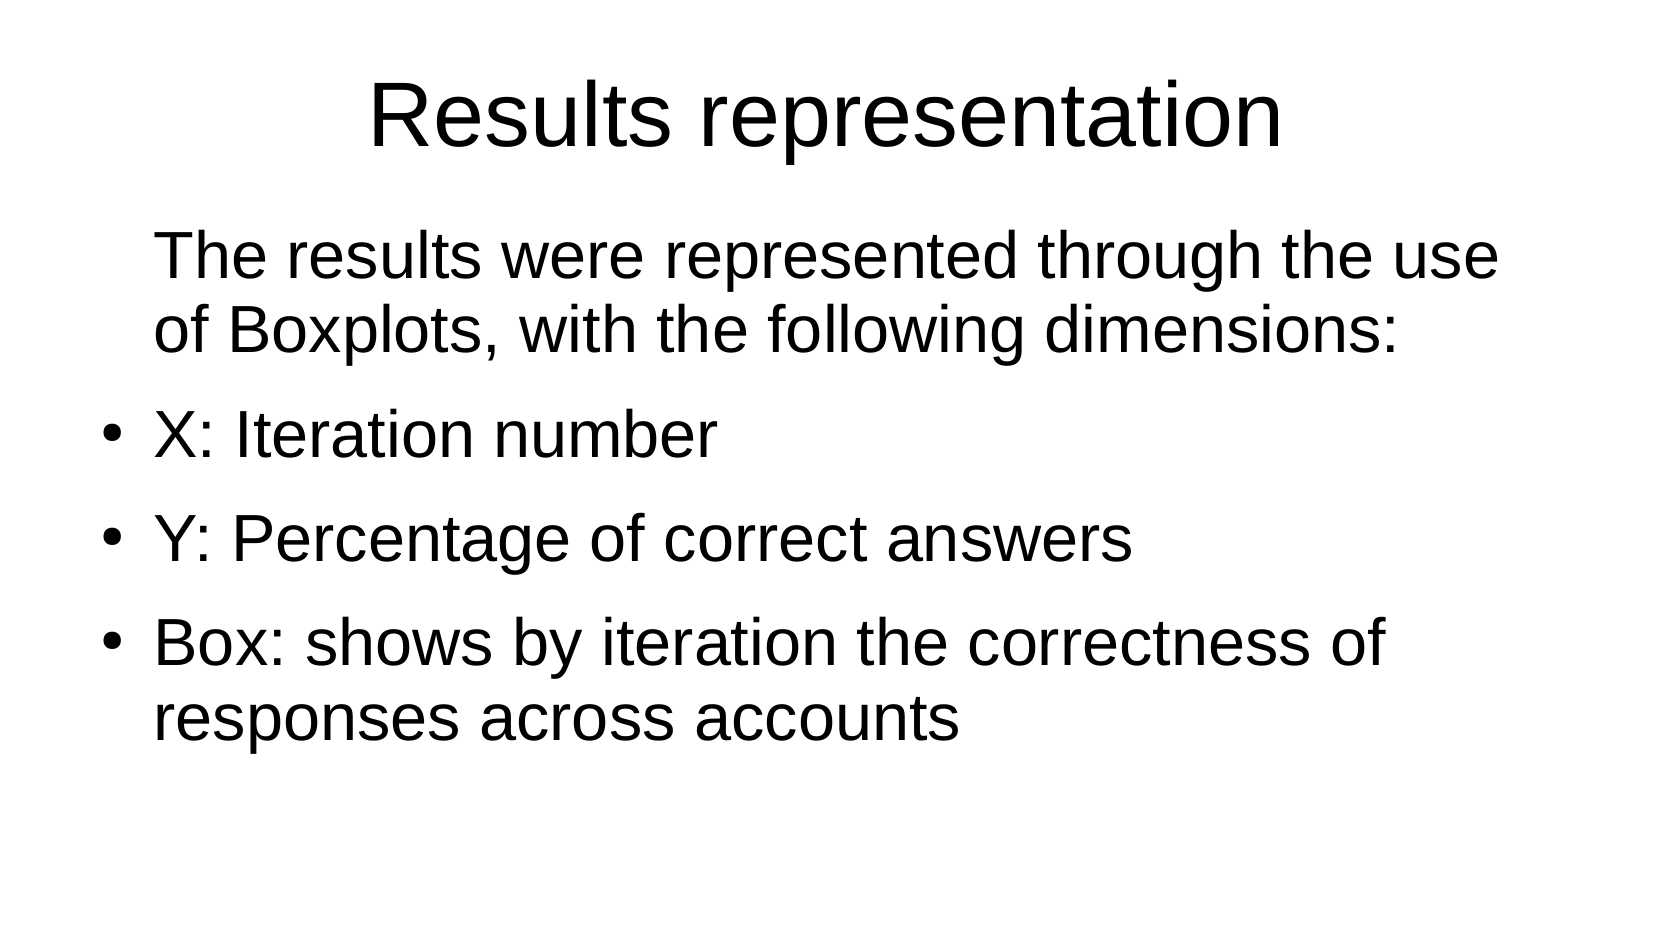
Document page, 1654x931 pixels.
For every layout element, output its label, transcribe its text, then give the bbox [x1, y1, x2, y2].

list The results were represented through the use of Boxplots, with the following dimensions: X: Iteration number Y: Percentage of correct answers Box: shows by iteration the correctness of responses across accounts [82, 217, 1571, 758]
title Results representation [82, 37, 1571, 193]
